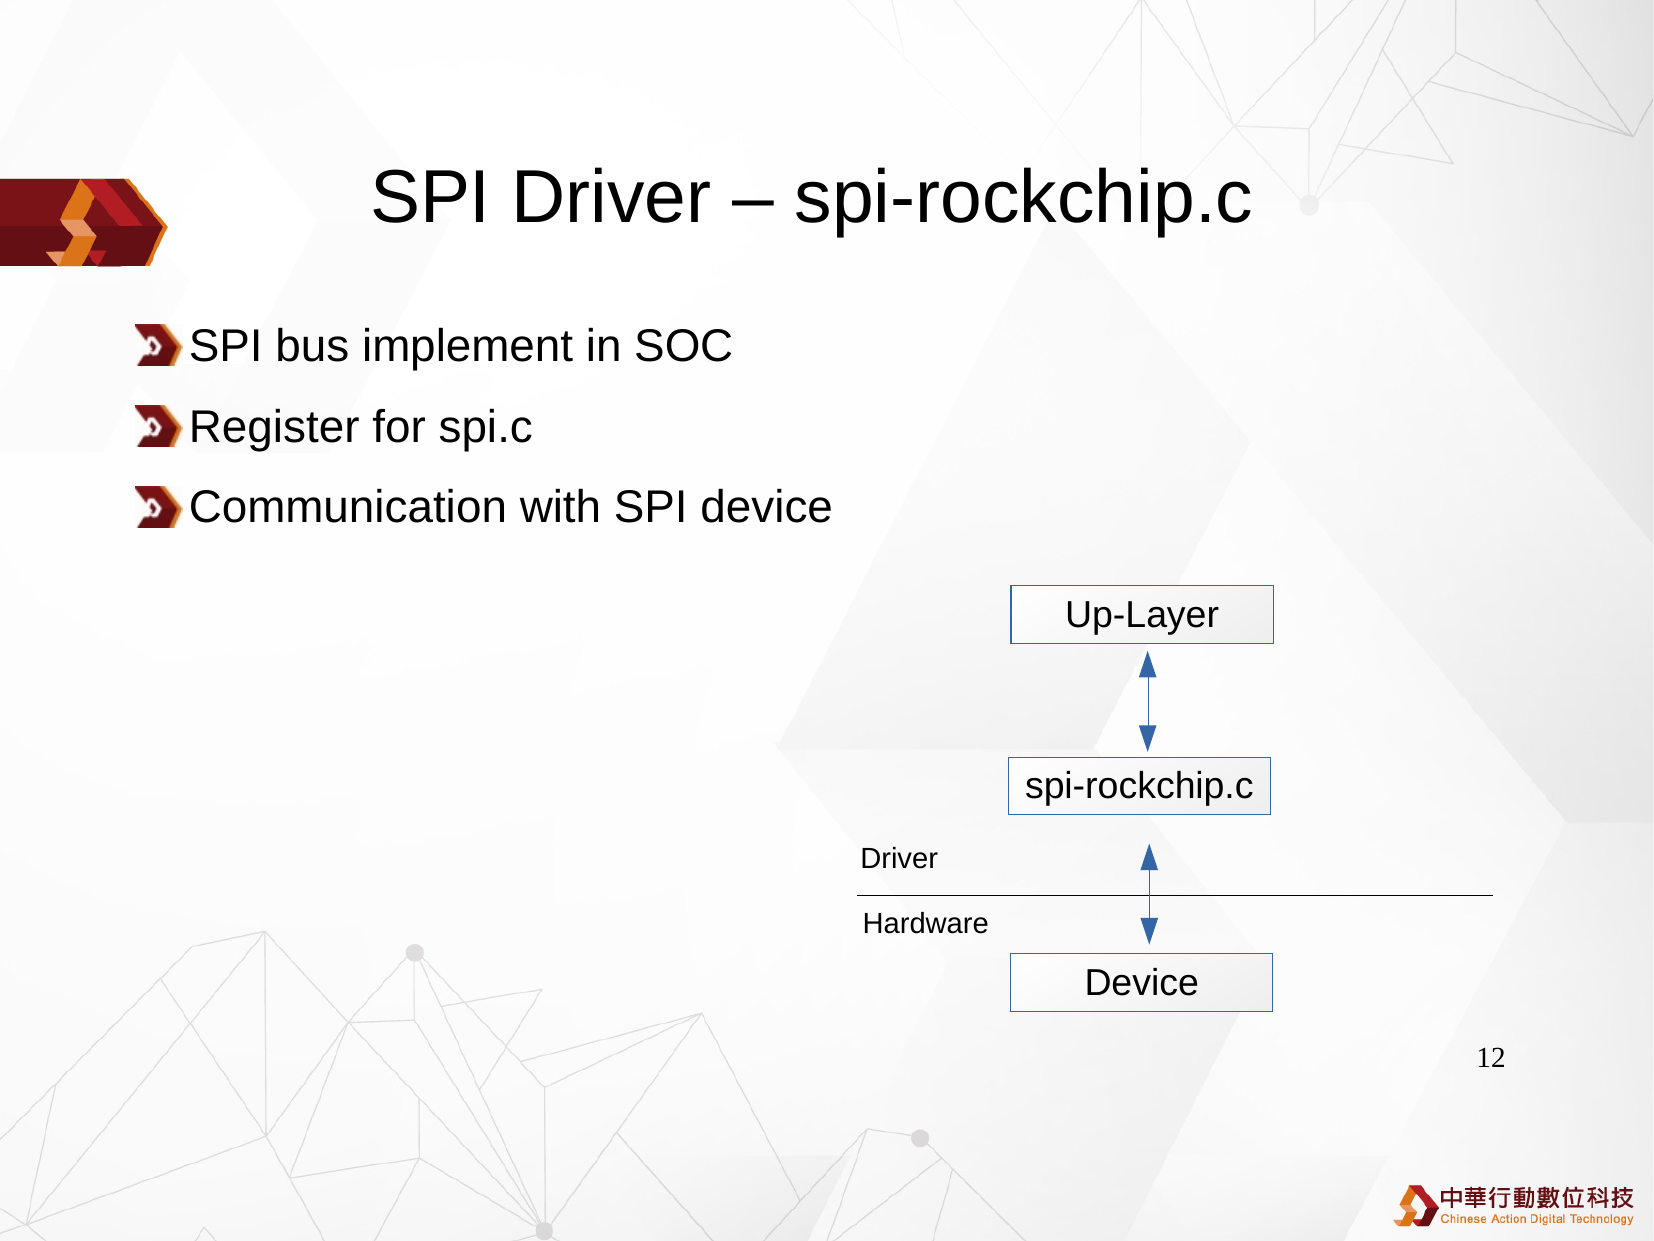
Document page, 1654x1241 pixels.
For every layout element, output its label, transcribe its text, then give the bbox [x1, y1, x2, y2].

text_box Device [1010, 953, 1273, 1012]
text_box Up-Layer [1010, 585, 1274, 644]
text_box Driver [845, 834, 1041, 896]
text_box Hardware [847, 900, 1043, 962]
picture [0, 0, 1654, 1241]
title SPI Driver – spi-rockchip.c [118, 112, 1506, 281]
list SPI bus implement in SOC Register for spi.c Communication with SPI device [118, 319, 1571, 1040]
text_box spi-rockchip.c [1008, 757, 1271, 815]
